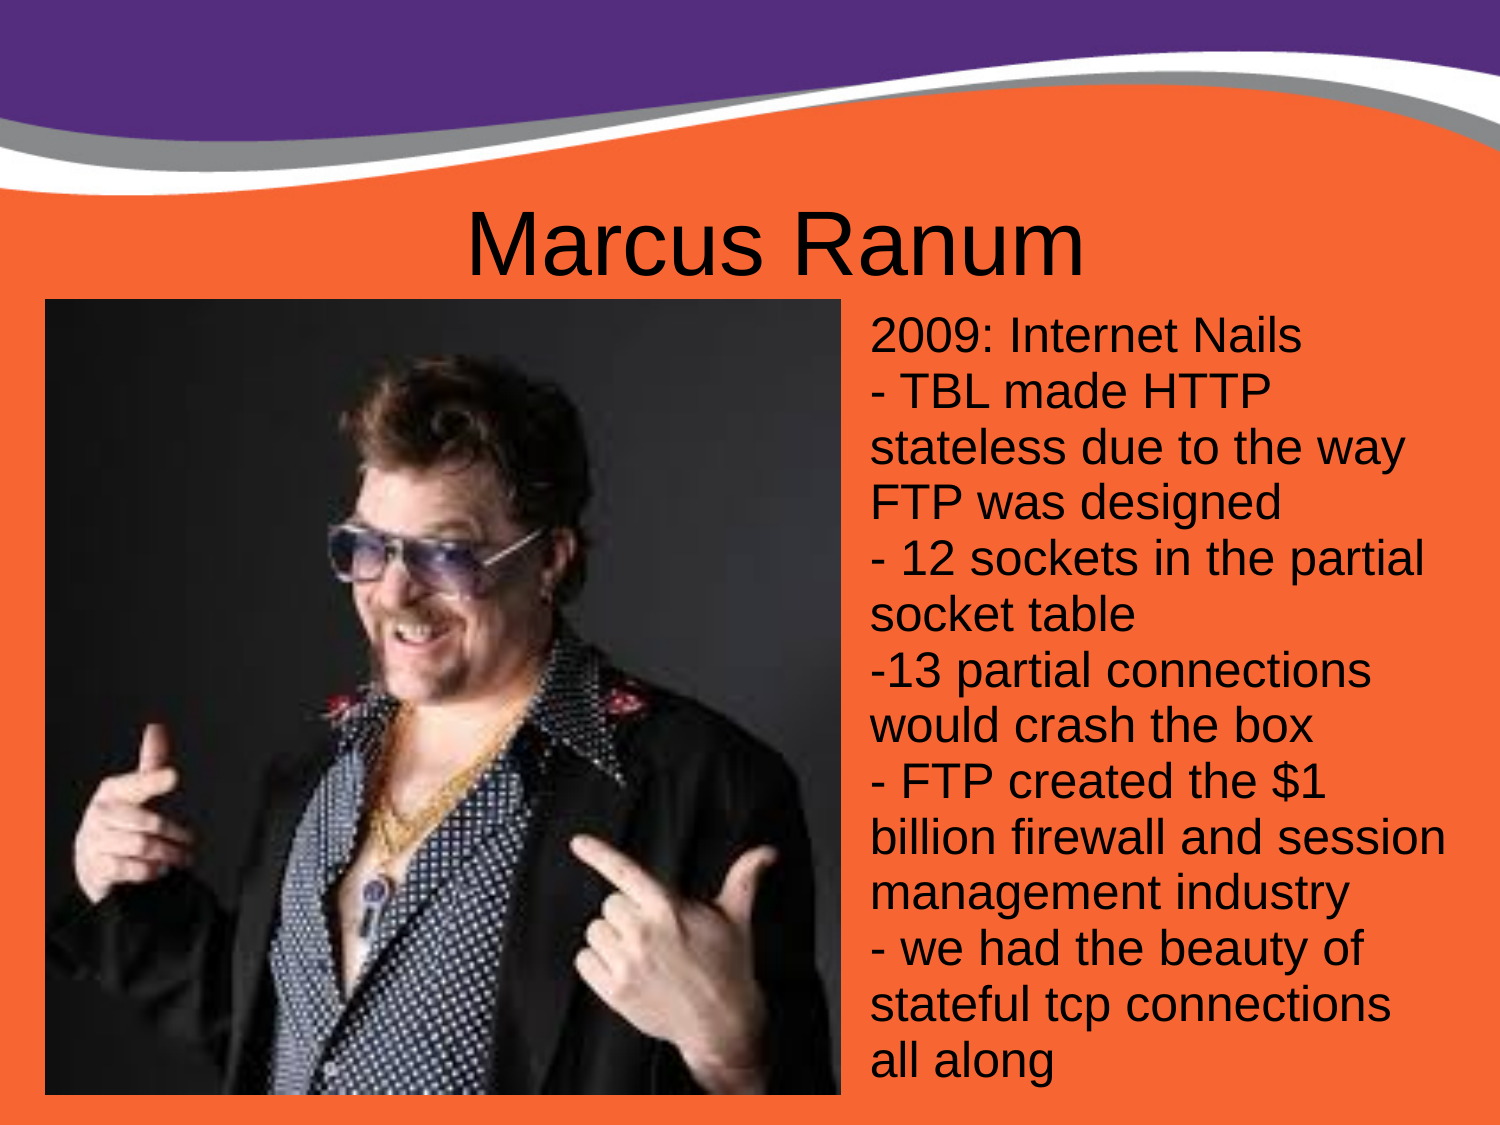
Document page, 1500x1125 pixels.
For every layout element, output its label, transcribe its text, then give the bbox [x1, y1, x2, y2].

text_box 2009: Internet Nails - TBL made HTTP stateless due to the way FTP was designed - 12 sockets in the partial socket table -13 partial connections would crash the box - FTP created the $1 billion firewall and session management industry - we had the beauty of stateful tcp connections all along [855, 299, 1471, 1096]
picture [0, 0, 1500, 1125]
title Marcus Ranum [101, 149, 1452, 338]
